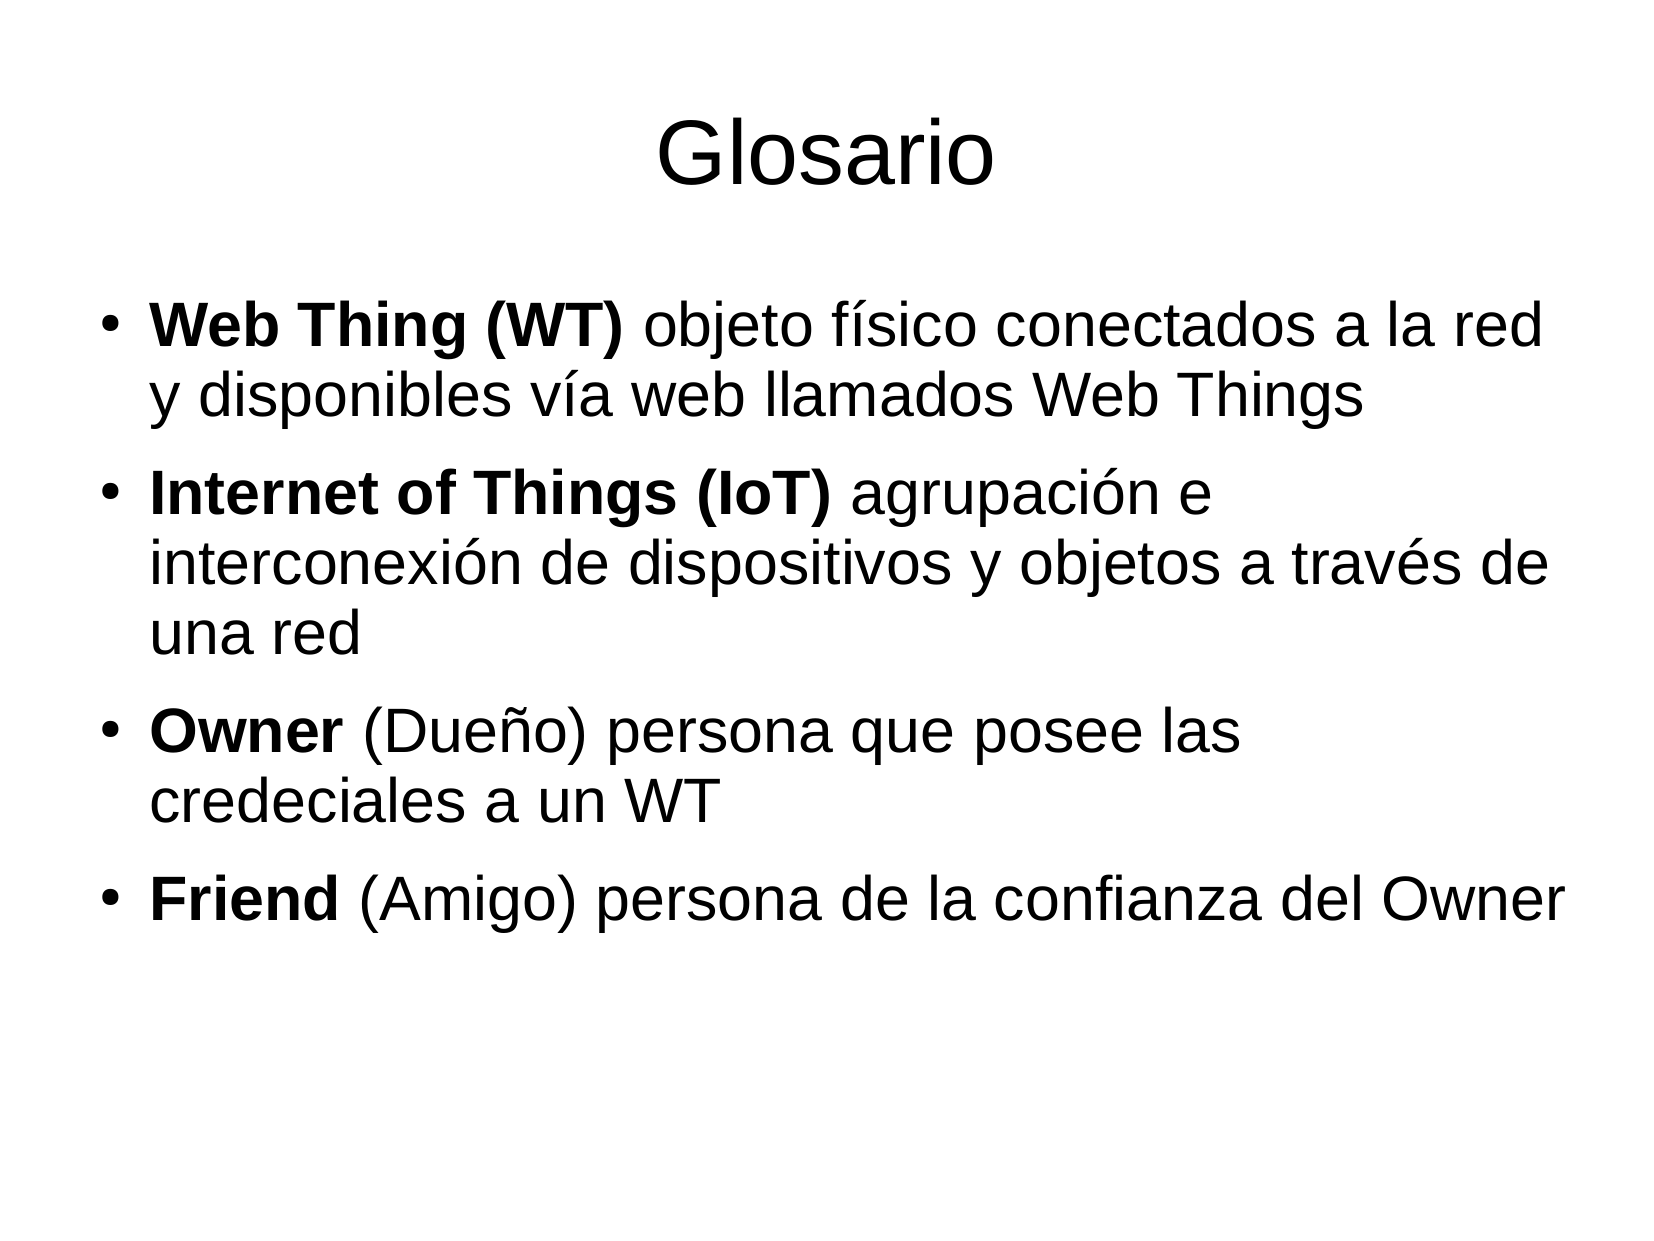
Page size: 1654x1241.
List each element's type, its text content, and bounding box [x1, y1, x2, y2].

list Web Thing (WT) objeto físico conectados a la red y disponibles vía web llamados Web Things Internet of Things (IoT) agrupación e interconexión de dispositivos y objetos a través de una red Owner (Dueño) persona que posee las credeciales a un WT Friend (Amigo) persona de la confianza del Owner [82, 290, 1571, 1010]
title Glosario [82, 49, 1571, 257]
